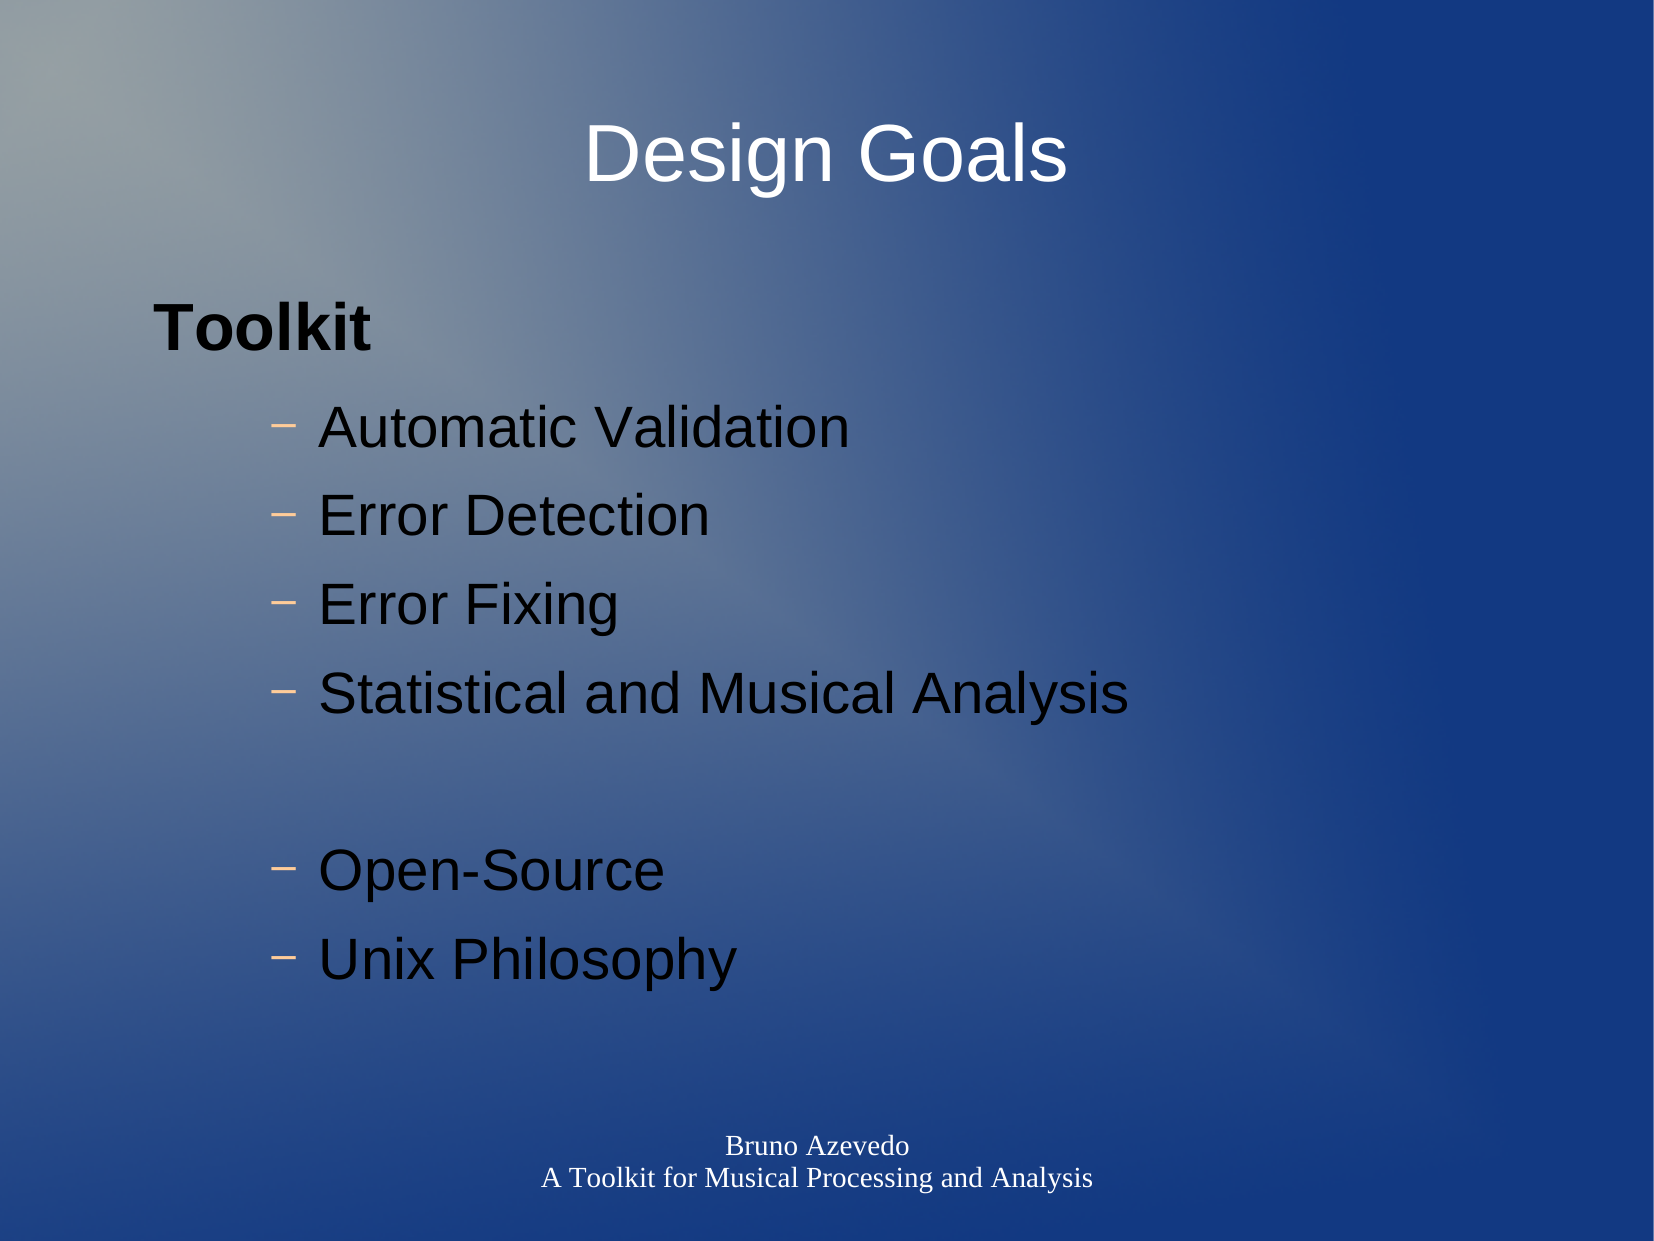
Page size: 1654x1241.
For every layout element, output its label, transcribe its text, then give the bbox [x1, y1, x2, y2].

title Design Goals [82, 49, 1571, 257]
picture [0, 0, 1654, 1241]
list Toolkit Automatic Validation Error Detection Error Fixing Statistical and Musical Analysis Open-Source Unix Philosophy [82, 290, 1571, 1010]
